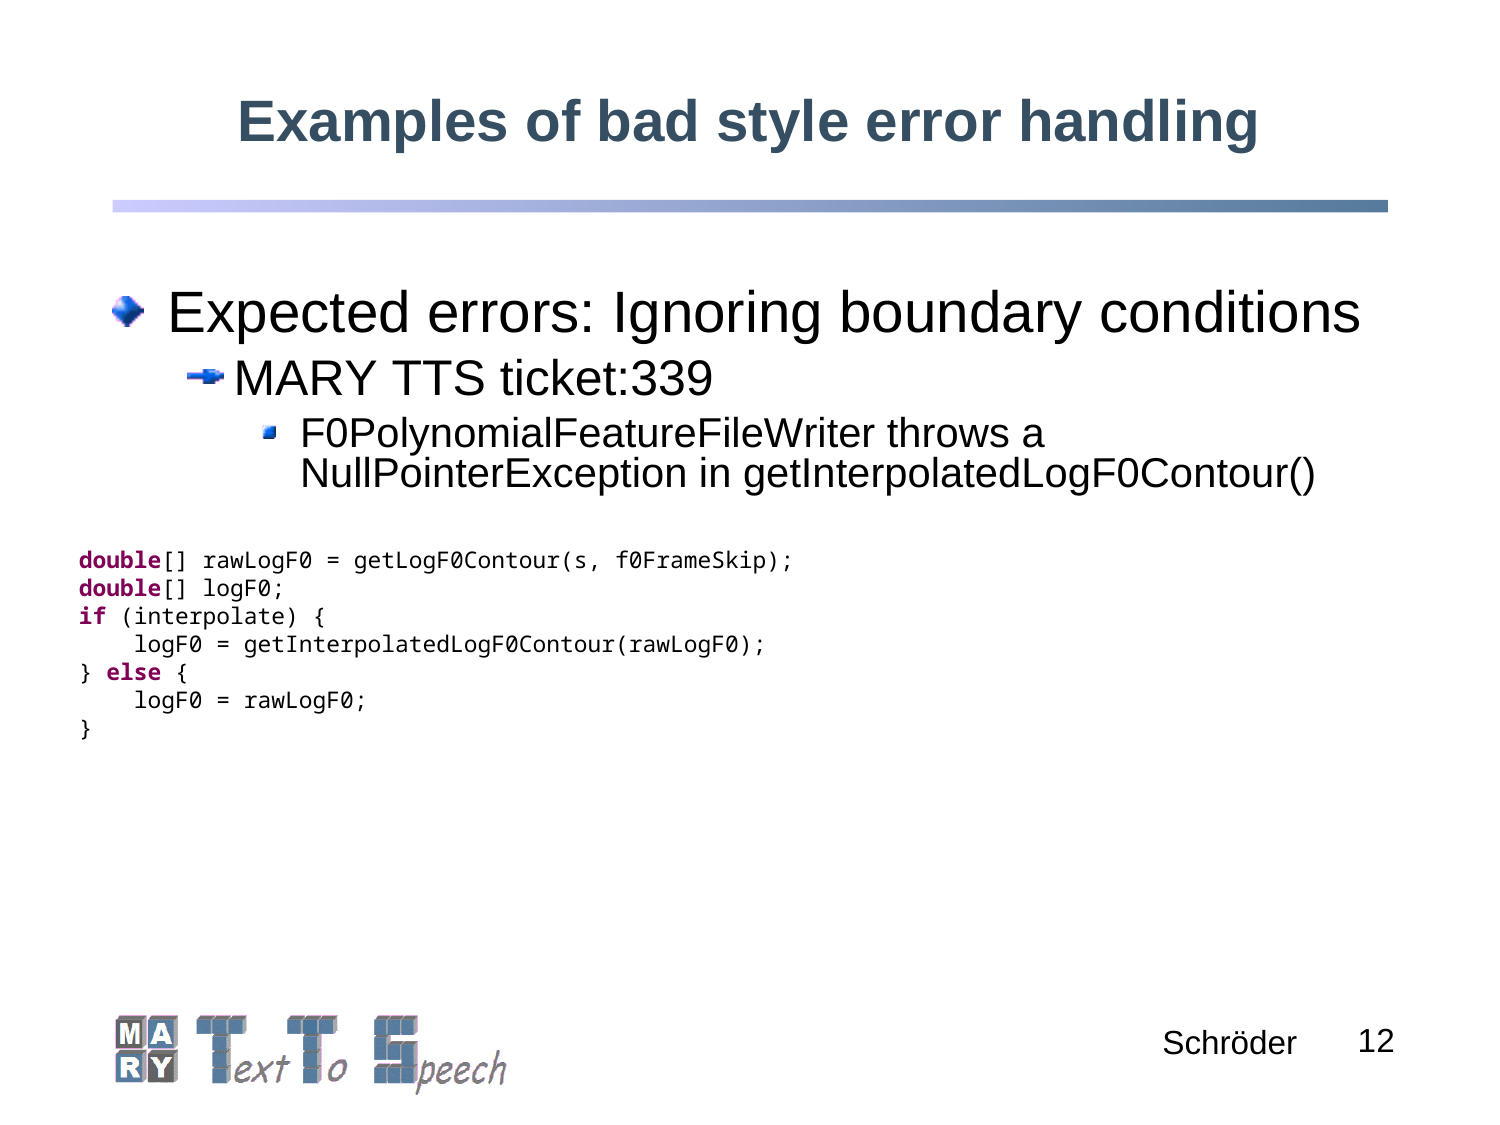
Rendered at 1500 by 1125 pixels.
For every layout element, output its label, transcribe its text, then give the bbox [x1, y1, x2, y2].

title Examples of bad style error handling [112, 57, 1387, 193]
picture [112, 1012, 507, 1096]
list Expected errors: Ignoring boundary conditions MARY TTS ticket:339 F0PolynomialFeatureFileWriter throws a NullPointerException in getInterpolatedLogF0Contour() [112, 287, 1387, 997]
text_box double[] rawLogF0 = getLogF0Contour(s, f0FrameSkip); double[] logF0; if (interpolate) { logF0 = getInterpolatedLogF0Contour(rawLogF0); } else { logF0 = rawLogF0; } [64, 538, 974, 764]
